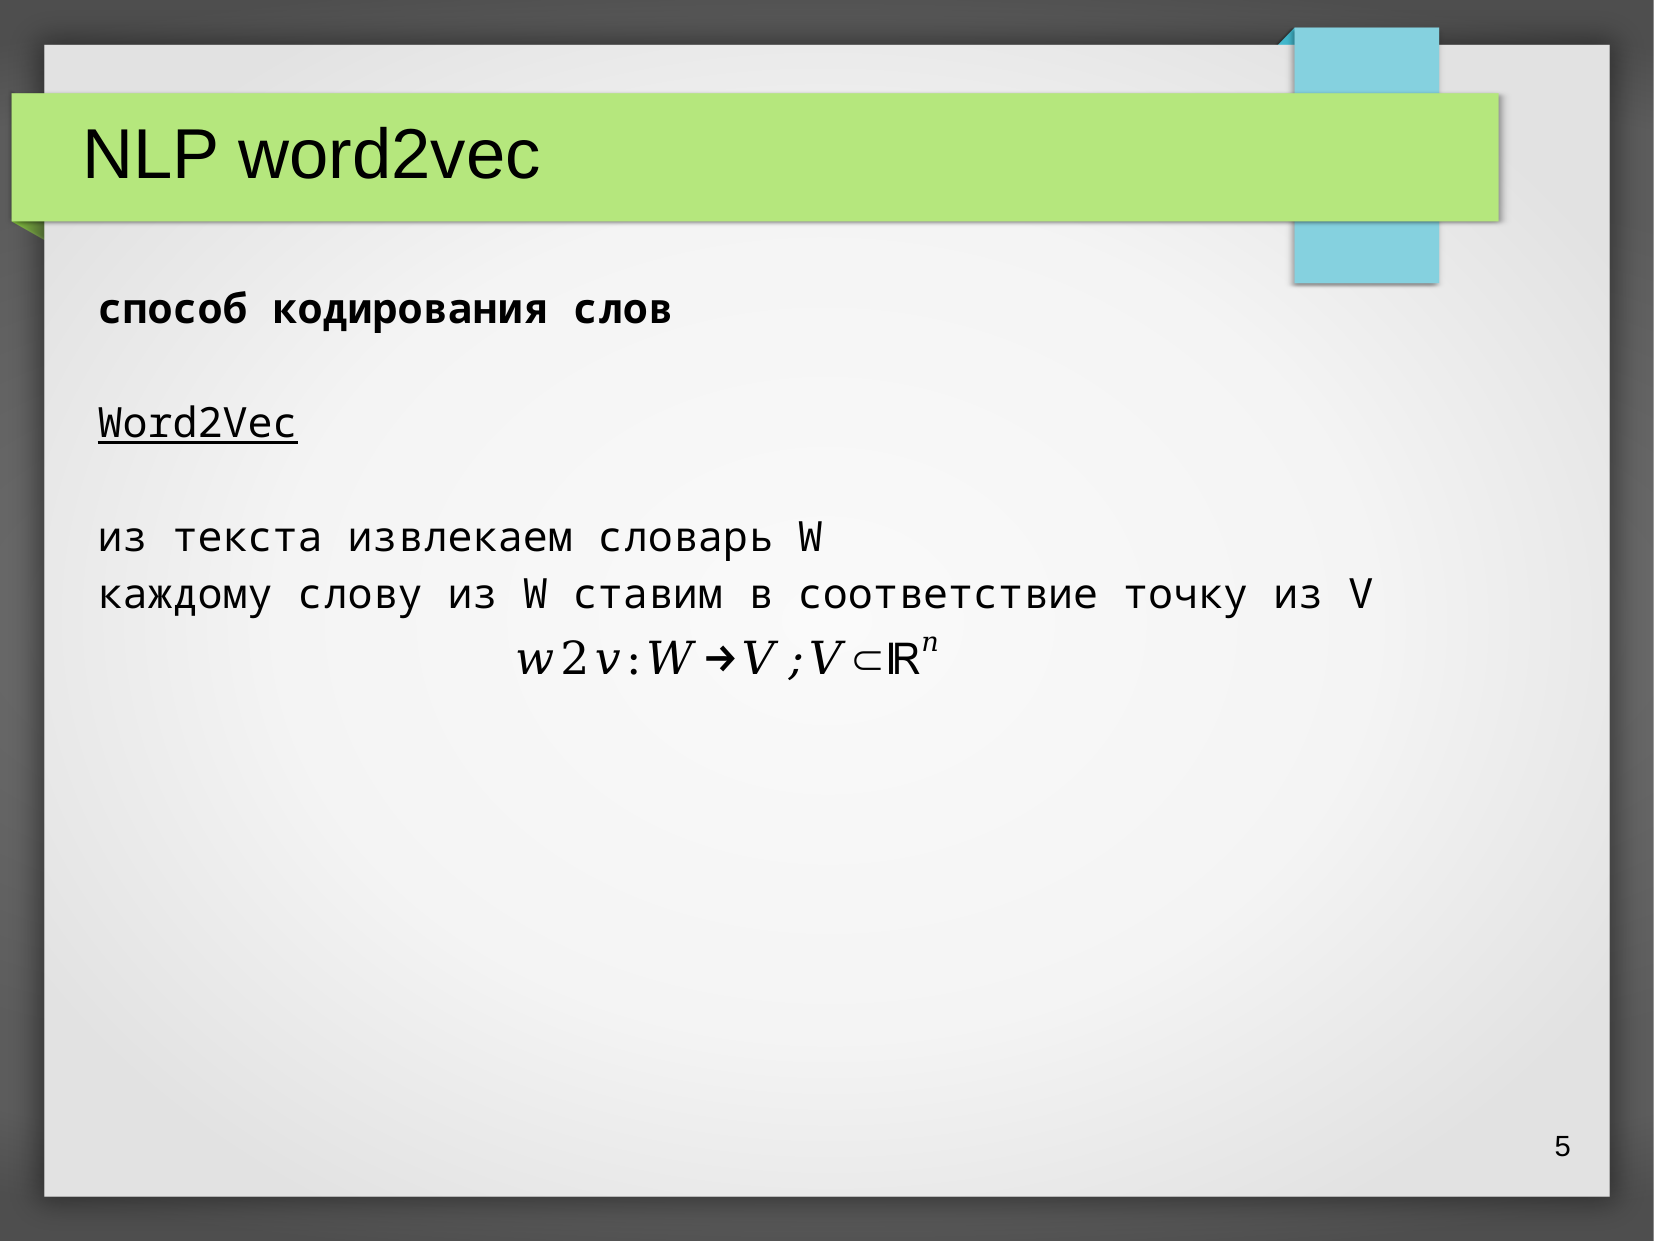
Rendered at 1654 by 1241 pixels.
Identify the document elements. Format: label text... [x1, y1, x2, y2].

chart [508, 625, 945, 685]
text_box способ кодирования слов Word2Vec из текста извлекаем словарь W каждому слову из W ставим в соответствие точку из V [82, 271, 1607, 578]
picture [0, 0, 1654, 1241]
title NLP word2vec [82, 118, 1406, 189]
